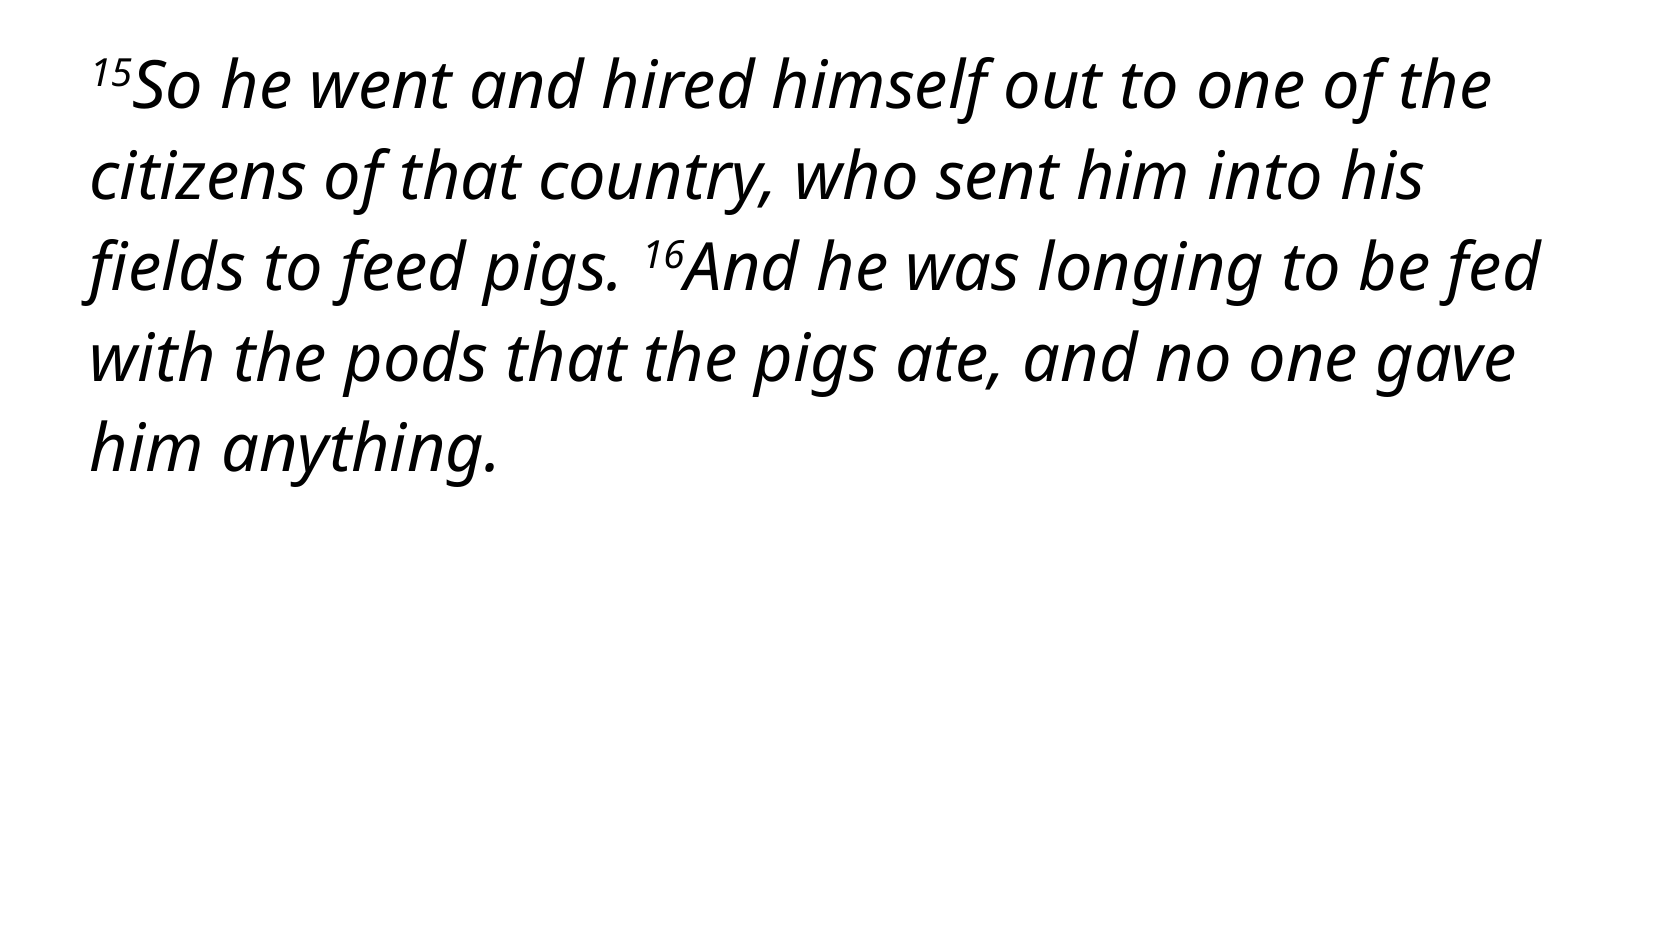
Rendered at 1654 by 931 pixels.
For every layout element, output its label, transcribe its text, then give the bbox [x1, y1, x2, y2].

text_box 15So he went and hired himself out to one of the citizens of that country, who sent him into his fields to feed pigs. 16And he was longing to be fed with the pods that the pigs ate, and no one gave him anything. [75, 30, 1576, 489]
